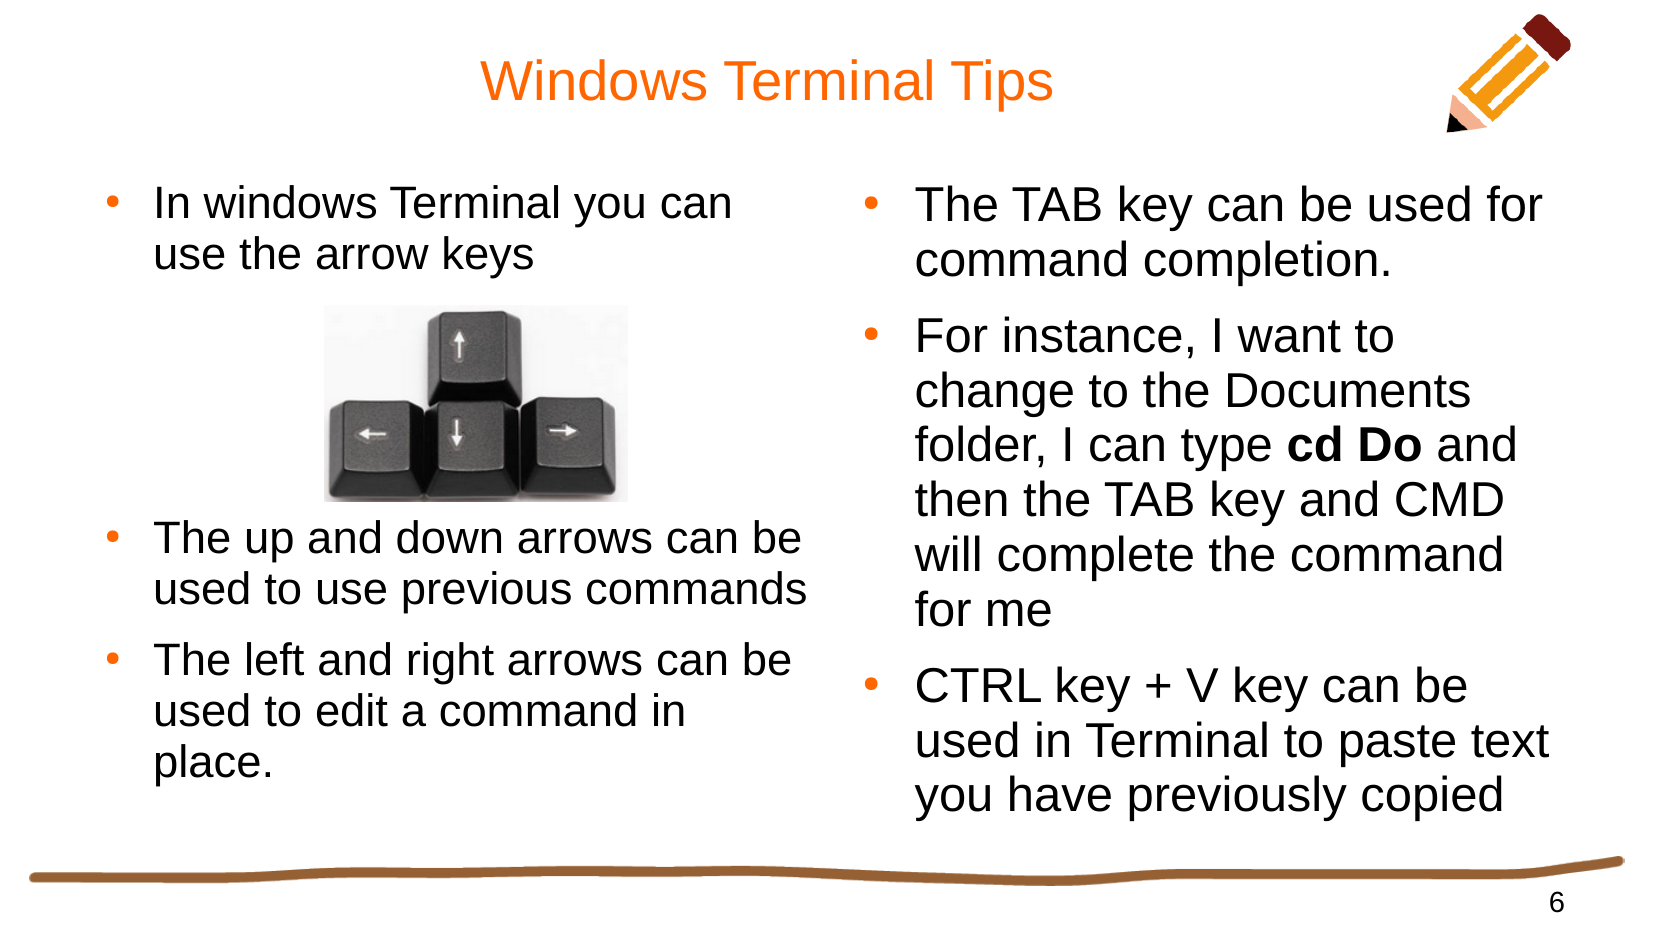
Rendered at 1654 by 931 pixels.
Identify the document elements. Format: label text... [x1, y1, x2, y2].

list The TAB key can be used for command completion. For instance, I want to change to the Documents folder, I can type cd Do and then the TAB key and CMD will complete the command for me CTRL key + V key can be used in Terminal to paste text you have previously copied [845, 177, 1566, 827]
title Windows Terminal Tips [88, 29, 1447, 133]
list In windows Terminal you can use the arrow keys The up and down arrows can be used to use previous commands The left and right arrows can be used to edit a command in place. [88, 177, 809, 827]
picture [1446, 14, 1571, 133]
picture [29, 856, 1625, 886]
picture [324, 305, 628, 502]
